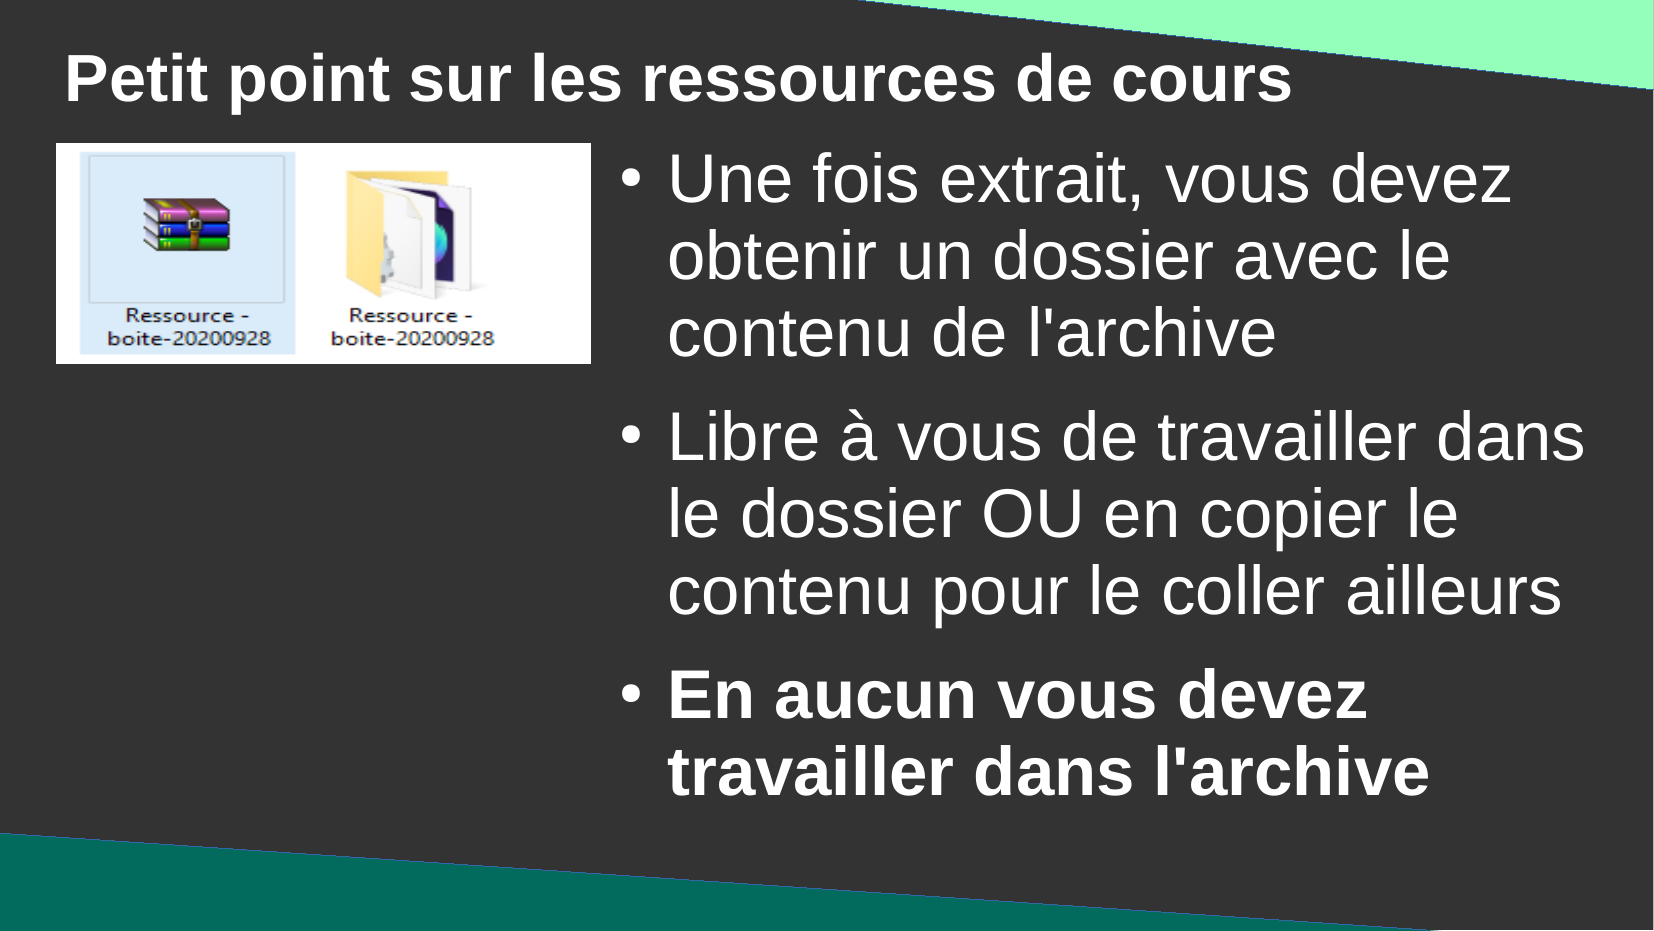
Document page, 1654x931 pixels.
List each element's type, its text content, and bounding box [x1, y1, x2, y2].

title Petit point sur les ressources de cours [64, 40, 1553, 118]
text_box [858, 0, 1654, 90]
picture [56, 143, 591, 364]
list Une fois extrait, vous devez obtenir un dossier avec le contenu de l'archive Libre à vous de travailler dans le dossier OU en copier le contenu pour le coller ailleurs En aucun vous devez travailler dans l'archive [602, 140, 1620, 824]
